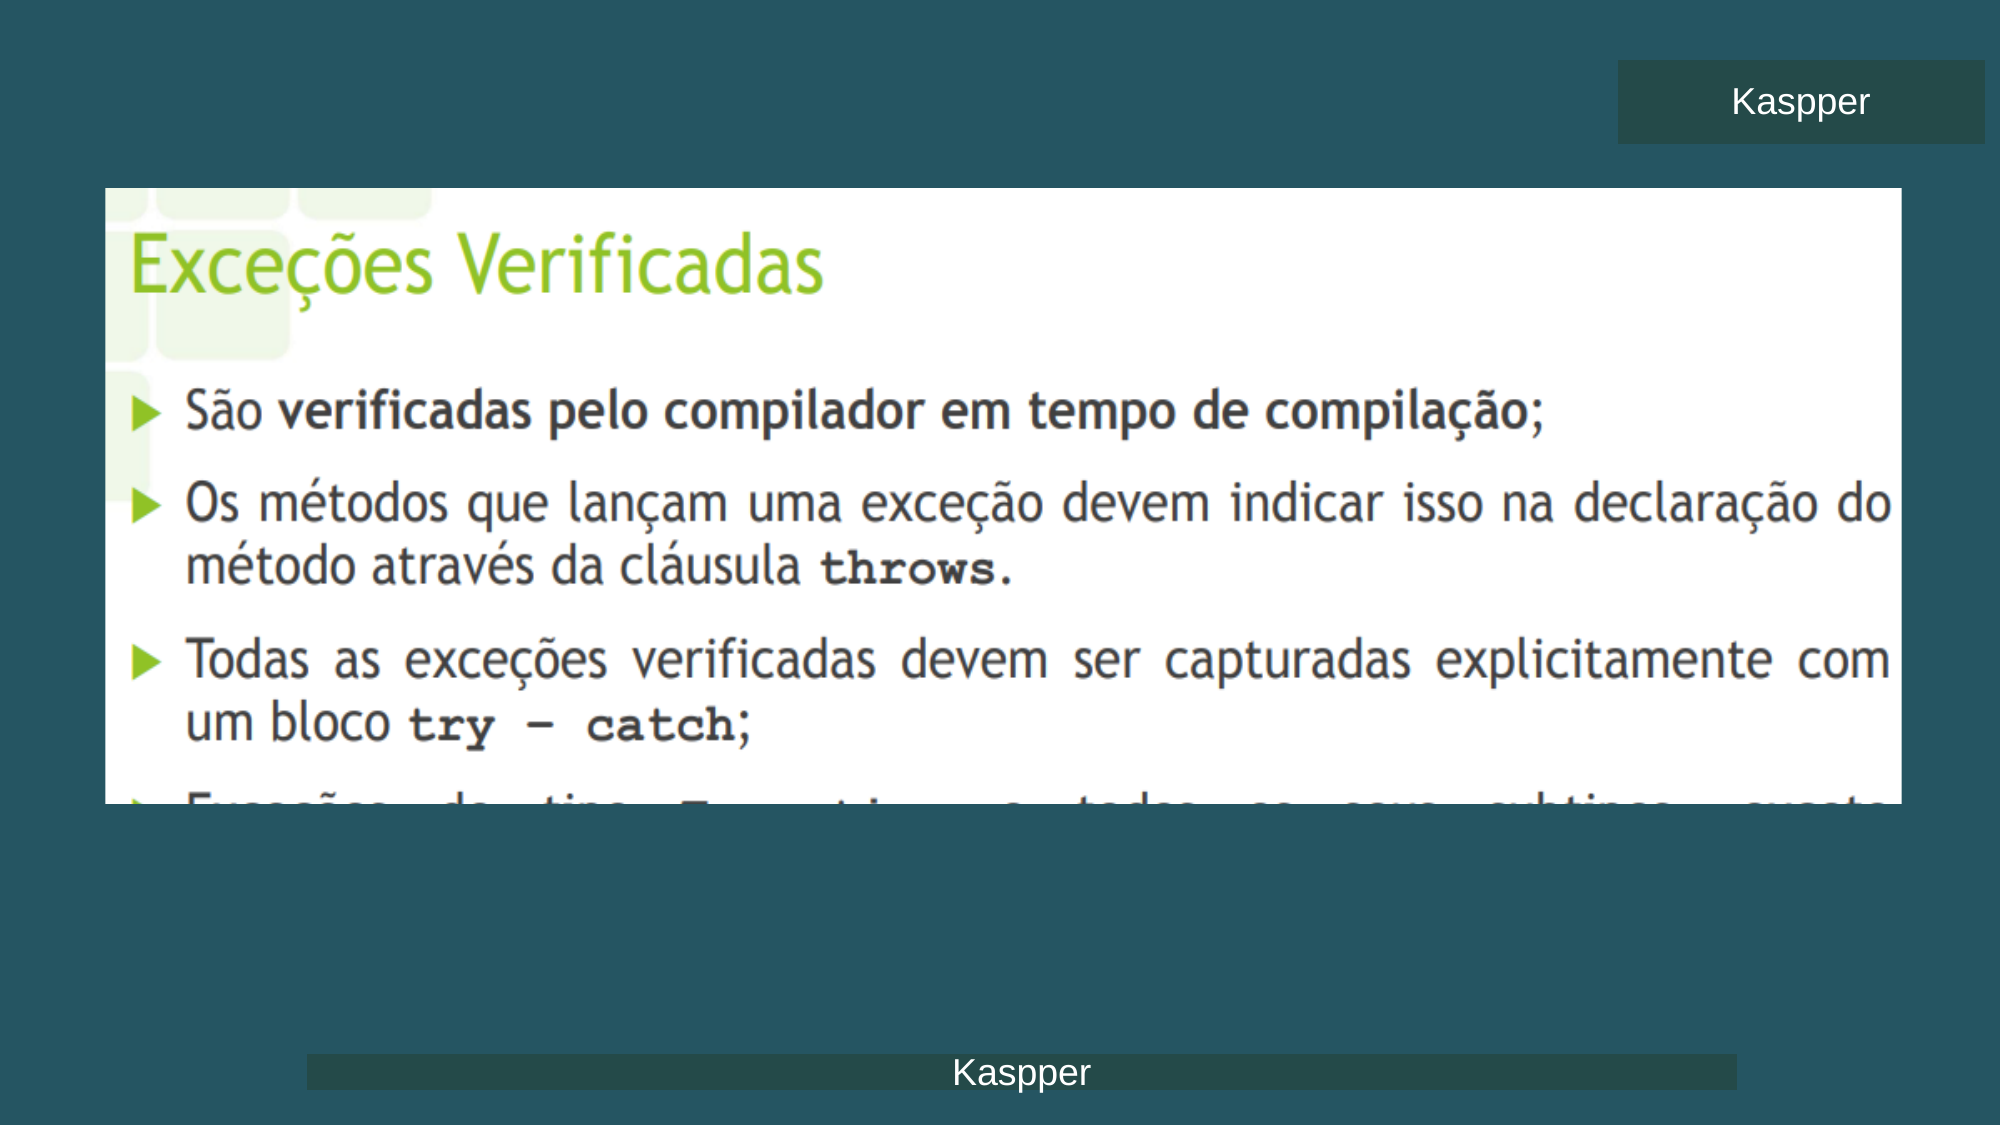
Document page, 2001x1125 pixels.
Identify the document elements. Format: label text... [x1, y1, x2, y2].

text_box Kaspper [1022, 1067, 1032, 1083]
text_box Kaspper [307, 1054, 1737, 1090]
picture [105, 188, 1902, 804]
text_box Kaspper [1618, 60, 1985, 144]
text_box Kaspper [1043, 1067, 1053, 1083]
